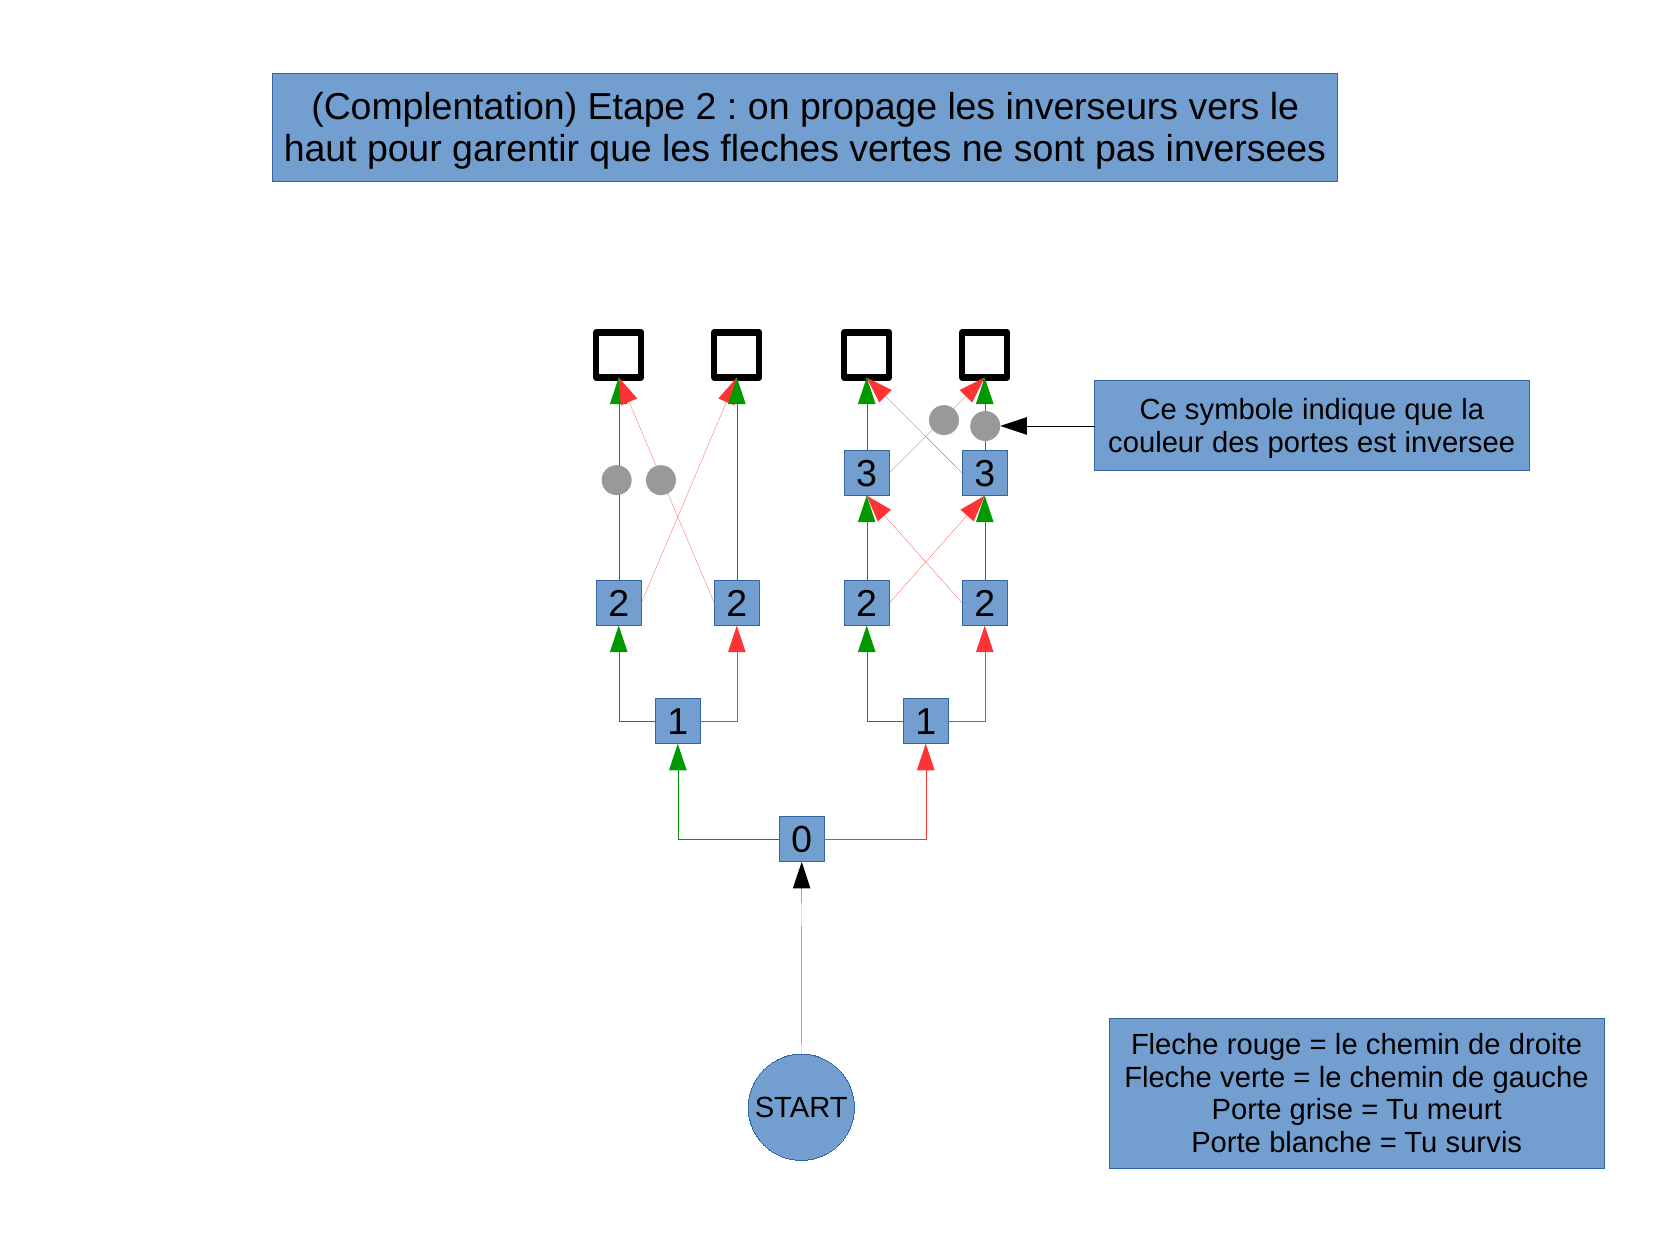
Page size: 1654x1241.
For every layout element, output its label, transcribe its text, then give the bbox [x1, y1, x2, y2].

text_box START [748, 1054, 855, 1161]
text_box 0 [779, 816, 825, 862]
text_box [962, 332, 1008, 378]
text_box 2 [962, 580, 1008, 626]
text_box [844, 332, 890, 378]
text_box 1 [903, 698, 949, 744]
text_box (Complentation) Etape 2 : on propage les inverseurs vers le haut pour garentir que les fleches vertes ne sont pas inversees [272, 73, 1338, 182]
text_box Ce symbole indique que la couleur des portes est inversee [1094, 380, 1530, 471]
text_box [714, 332, 760, 378]
text_box 2 [714, 580, 760, 626]
text_box [645, 465, 677, 496]
text_box 2 [844, 580, 890, 626]
text_box [970, 410, 1001, 442]
text_box [601, 465, 632, 496]
text_box 1 [655, 698, 701, 744]
text_box 3 [844, 450, 890, 496]
text_box [928, 405, 959, 436]
text_box 3 [962, 450, 1008, 496]
text_box [596, 332, 642, 378]
text_box 2 [596, 580, 642, 626]
text_box Fleche rouge = le chemin de droite Fleche verte = le chemin de gauche Porte grise = Tu meurt Porte blanche = Tu survis [1109, 1018, 1605, 1169]
